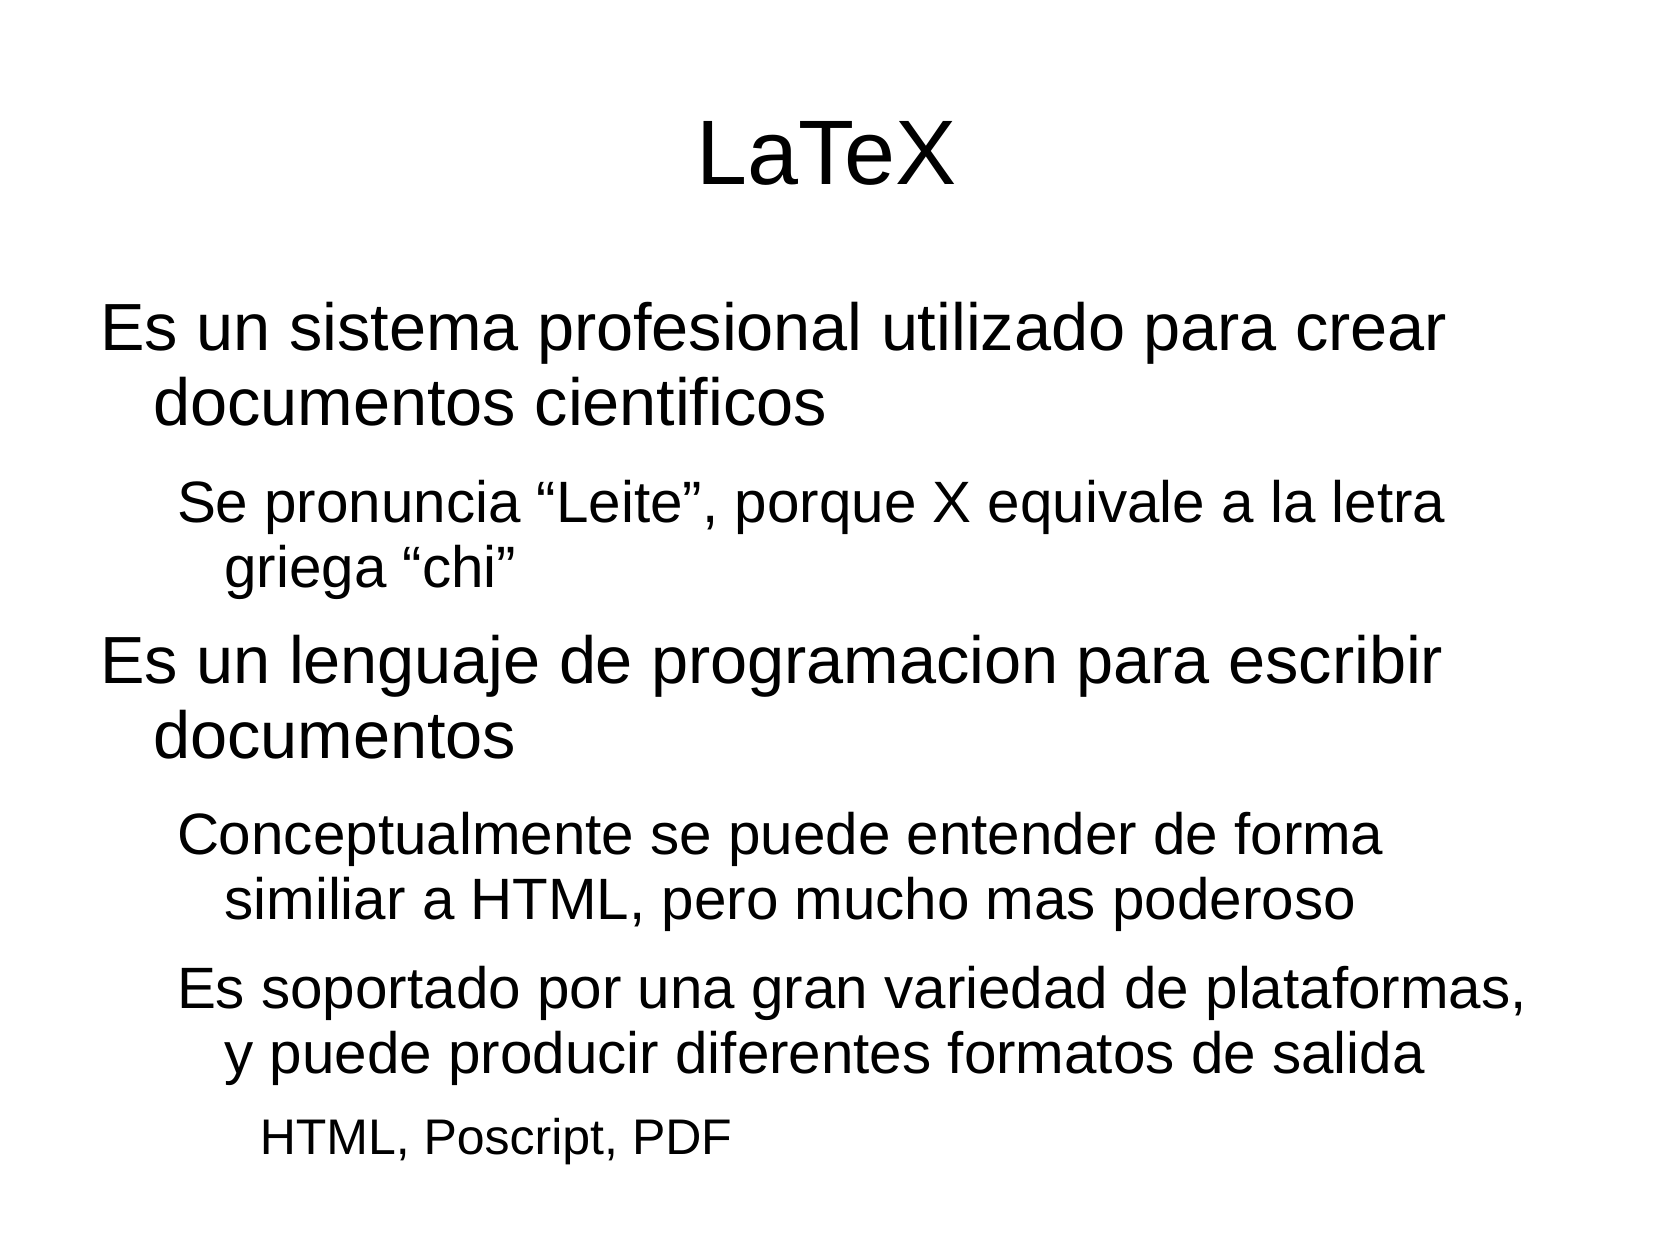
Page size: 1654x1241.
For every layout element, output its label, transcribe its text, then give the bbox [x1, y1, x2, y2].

list Es un sistema profesional utilizado para crear documentos cientificos Se pronuncia “Leite”, porque X equivale a la letra griega “chi” Es un lenguaje de programacion para escribir documentos Conceptualmente se puede entender de forma similiar a HTML, pero mucho mas poderoso Es soportado por una gran variedad de plataformas, y puede producir diferentes formatos de salida HTML, Poscript, PDF [82, 290, 1571, 1229]
title LaTeX [82, 56, 1571, 250]
